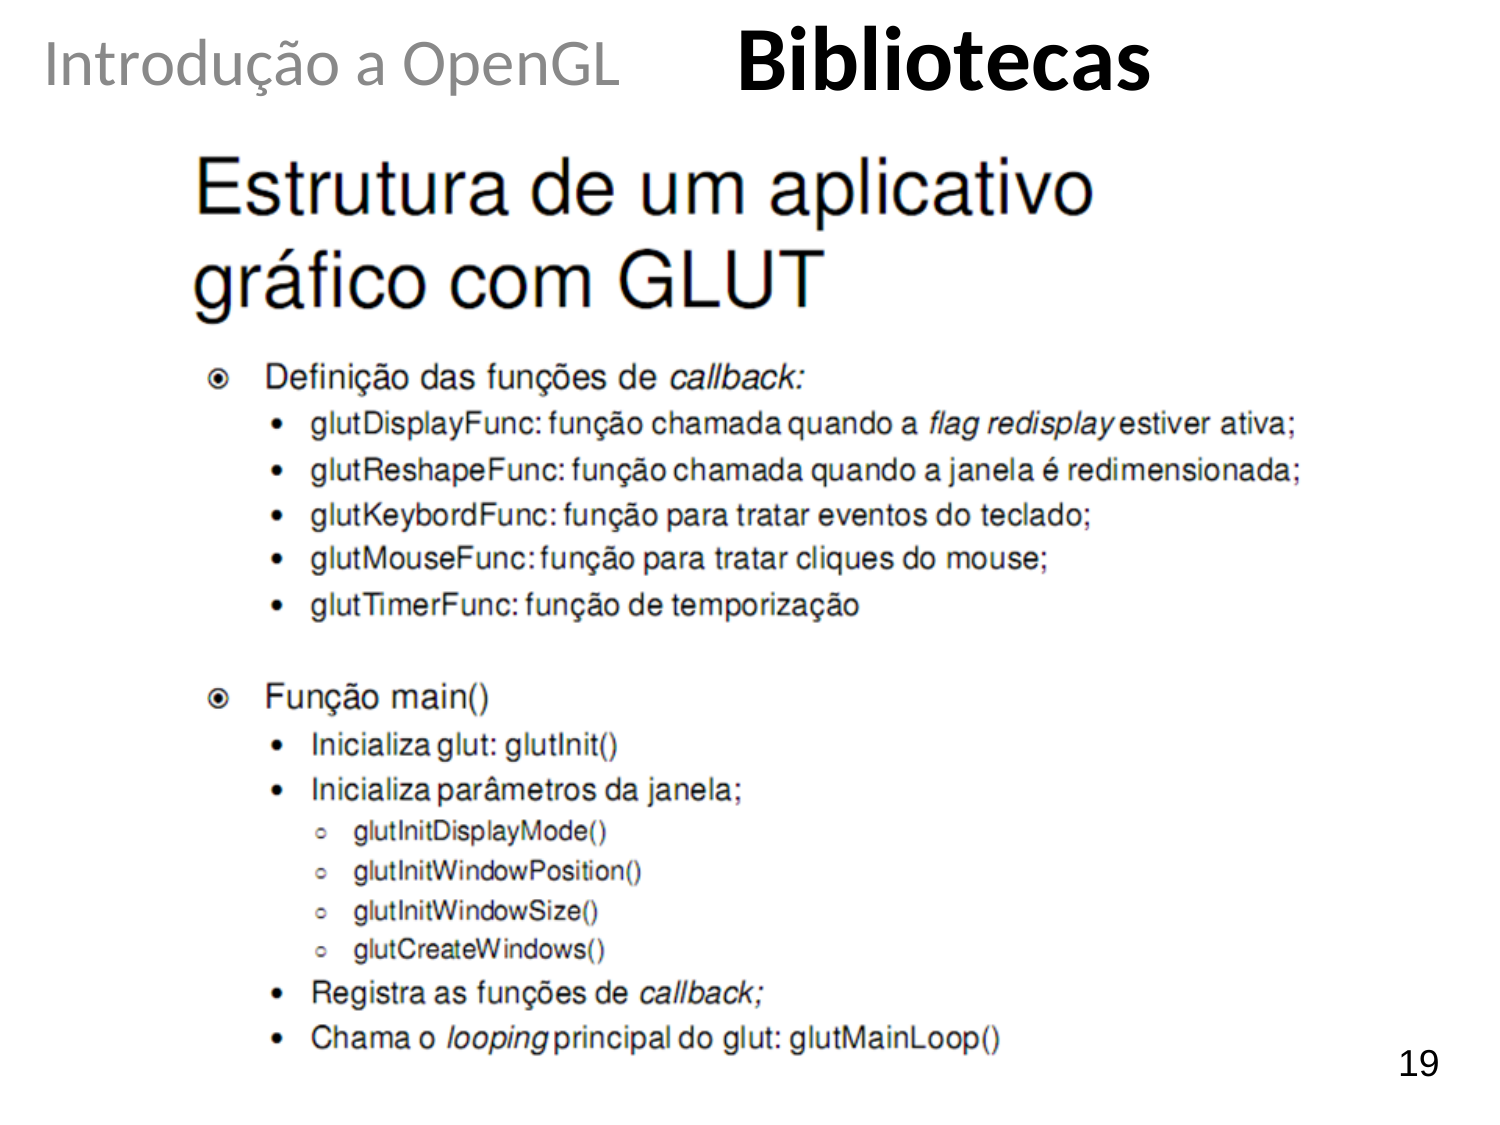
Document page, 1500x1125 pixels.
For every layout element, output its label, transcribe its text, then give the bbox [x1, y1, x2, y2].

title Bibliotecas [307, 0, 1500, 137]
picture [181, 149, 1319, 1067]
text_box 19 [1383, 1031, 1455, 1092]
text_box Introdução a OpenGL [28, 11, 1079, 153]
